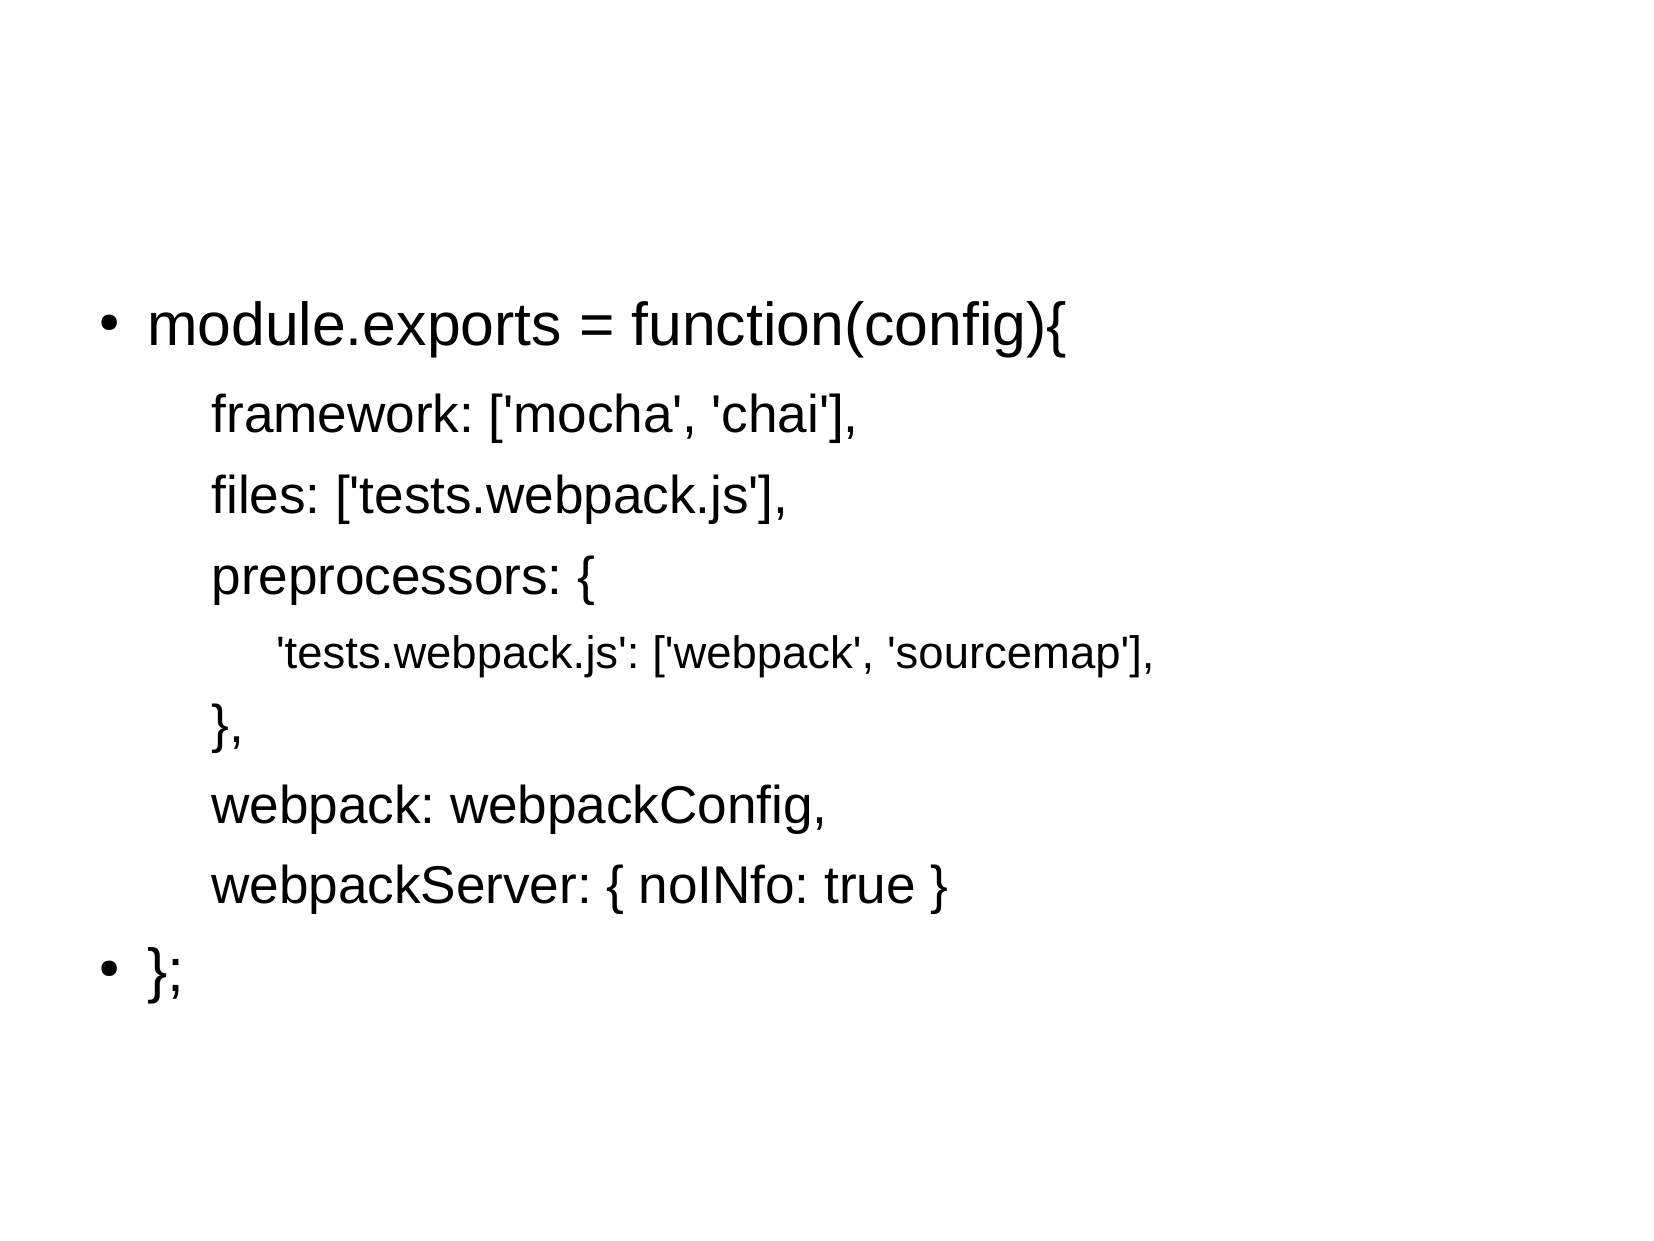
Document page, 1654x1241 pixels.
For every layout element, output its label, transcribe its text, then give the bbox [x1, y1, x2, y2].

list module.exports = function(config){ framework: ['mocha', 'chai'], files: ['tests.webpack.js'], preprocessors: { 'tests.webpack.js': ['webpack', 'sourcemap'], }, webpack: webpackConfig, webpackServer: { noINfo: true } }; [82, 290, 1571, 1010]
